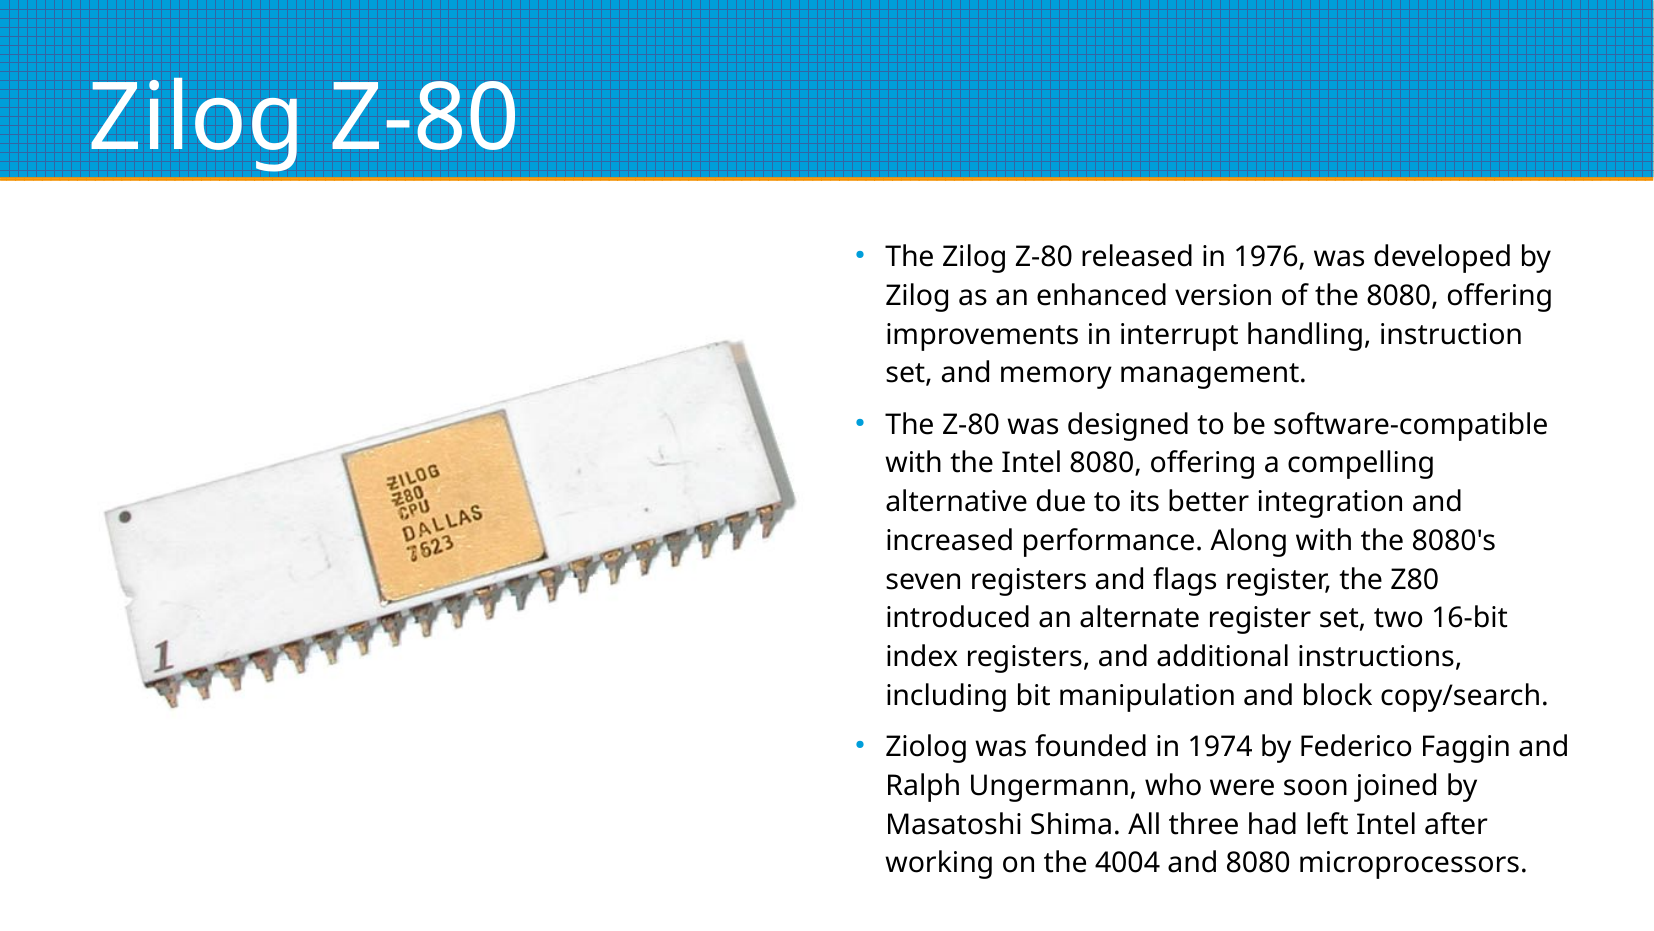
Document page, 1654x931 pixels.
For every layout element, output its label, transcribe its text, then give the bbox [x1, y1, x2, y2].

title Zilog Z-80 [88, 14, 1565, 178]
list The Zilog Z-80 released in 1976, was developed by Zilog as an enhanced version of the 8080, offering improvements in interrupt handling, instruction set, and memory management. The Z-80 was designed to be software-compatible with the Intel 8080, offering a compelling alternative due to its better integration and increased performance. Along with the 8080's seven registers and flags register, the Z80 introduced an alternate register set, two 16-bit index registers, and additional instructions, including bit manipulation and block copy/search. Ziolog was founded in 1974 by Federico Faggin and Ralph Ungermann, who were soon joined by Masatoshi Shima. All three had left Intel after working on the 4004 and 8080 microprocessors. [845, 236, 1576, 901]
picture [88, 325, 809, 723]
